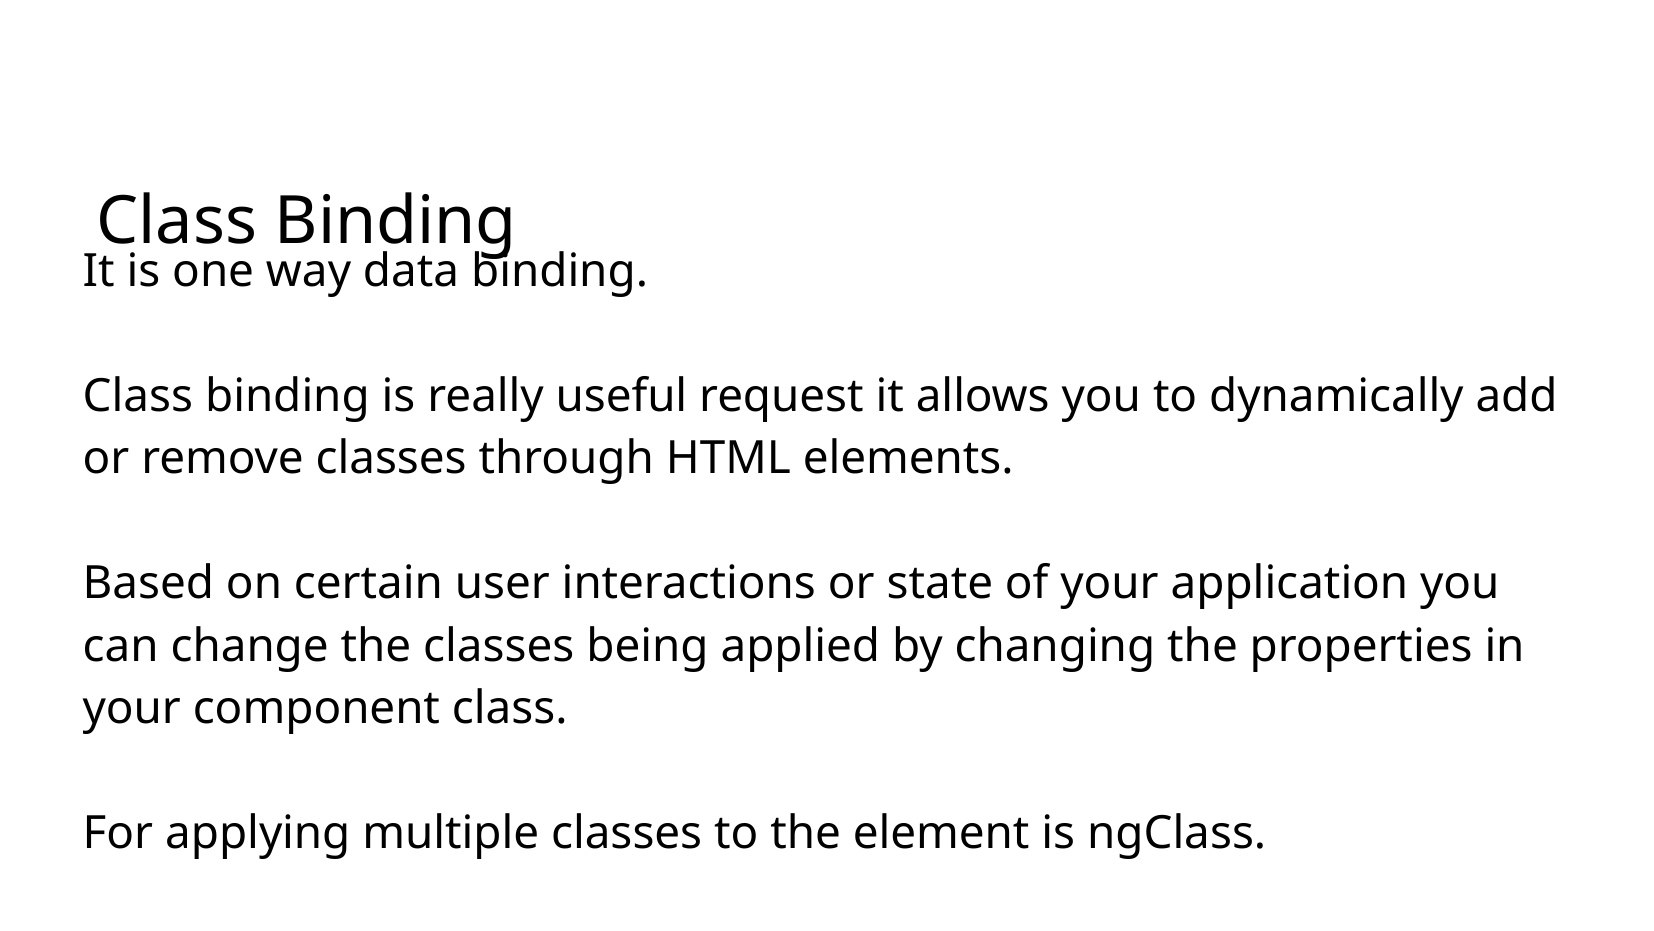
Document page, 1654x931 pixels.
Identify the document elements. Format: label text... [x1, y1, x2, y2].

subtitle It is one way data binding. Class binding is really useful request it allows you to dynamically add or remove classes through HTML elements. Based on certain user interactions or state of your application you can change the classes being applied by changing the properties in your component class. For applying multiple classes to the element is ngClass. [82, 320, 1571, 779]
title Class Binding [82, 140, 532, 296]
